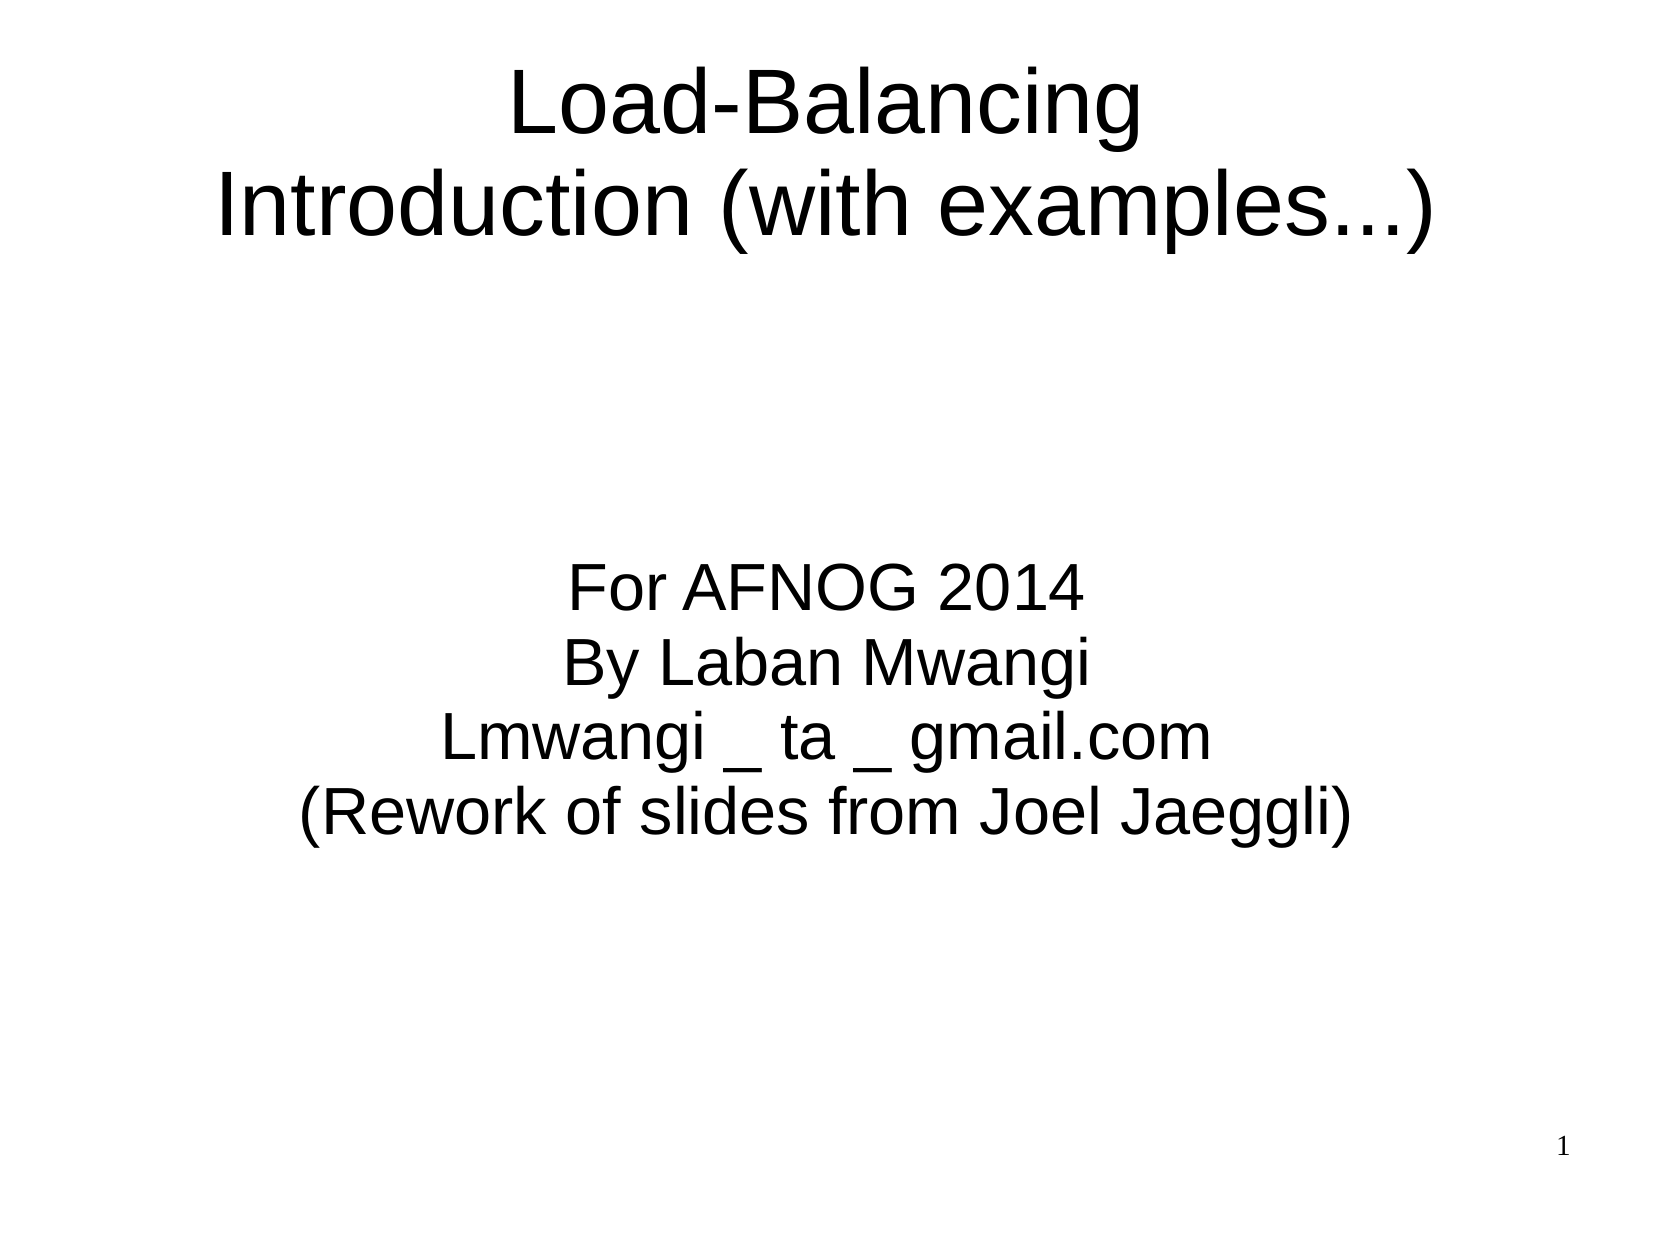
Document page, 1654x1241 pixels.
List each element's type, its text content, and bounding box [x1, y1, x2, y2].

subtitle For AFNOG 2014 By Laban Mwangi Lmwangi _ ta _ gmail.com (Rework of slides from Joel Jaeggli) [82, 290, 1571, 1109]
title Load-Balancing Introduction (with examples...) [82, 49, 1571, 257]
